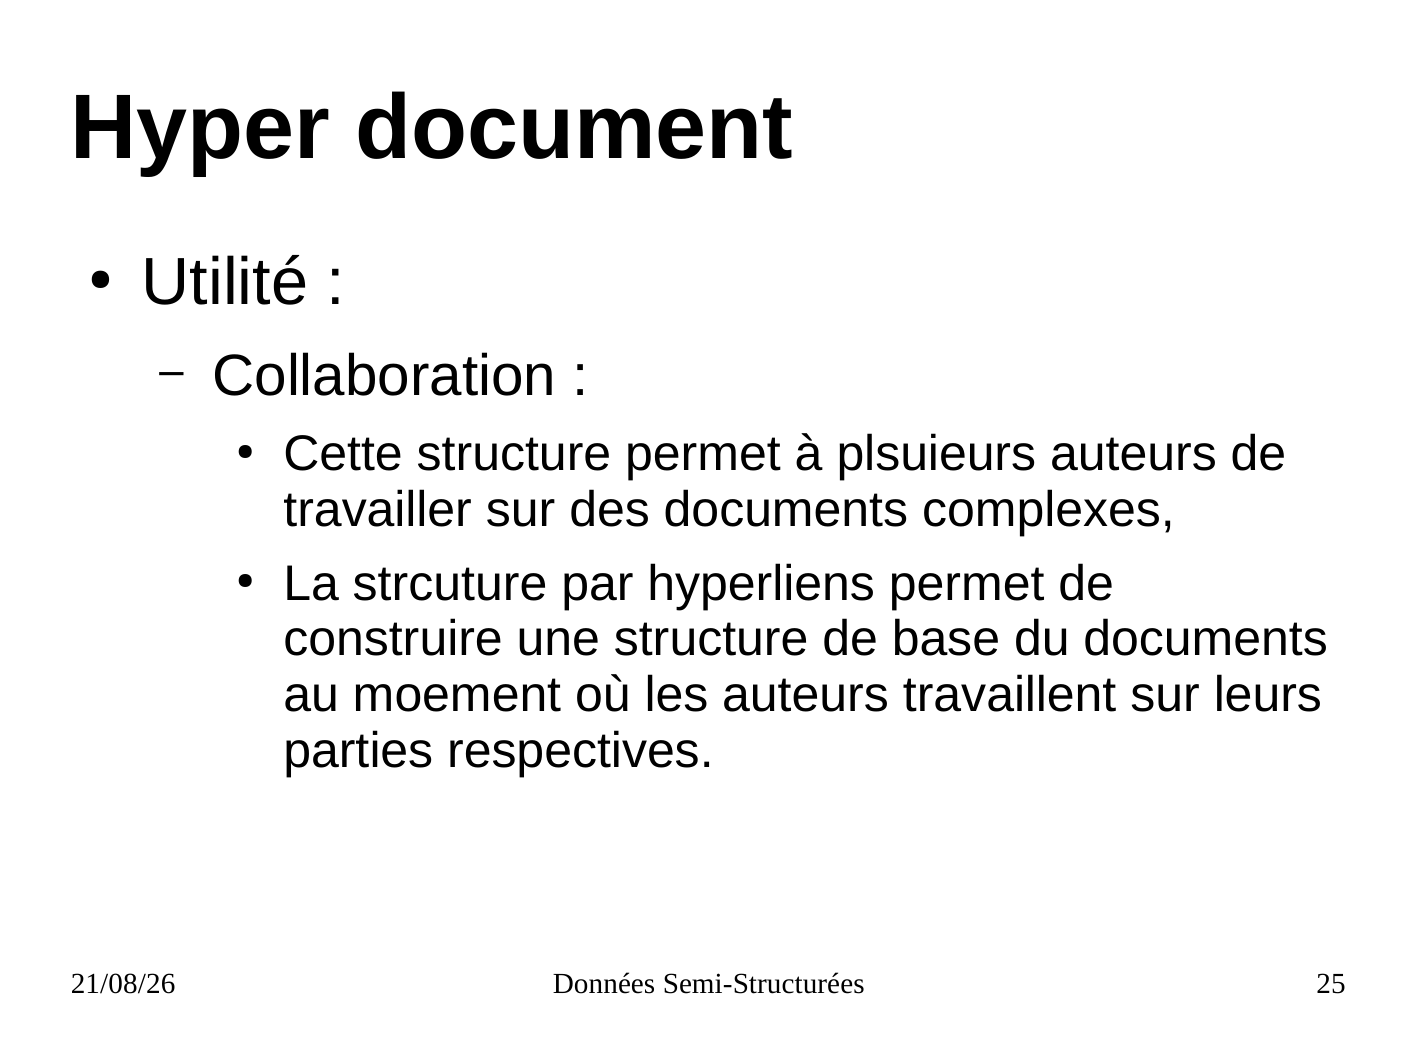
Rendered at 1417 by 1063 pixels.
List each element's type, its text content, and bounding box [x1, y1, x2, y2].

list Utilité : Collaboration : Cette structure permet à plsuieurs auteurs de travailler sur des documents complexes, La strcuture par hyperliens permet de construire une structure de base du documents au moement où les auteurs travaillent sur leurs parties respectives. [70, 244, 1346, 925]
title Hyper document [70, 42, 1346, 212]
